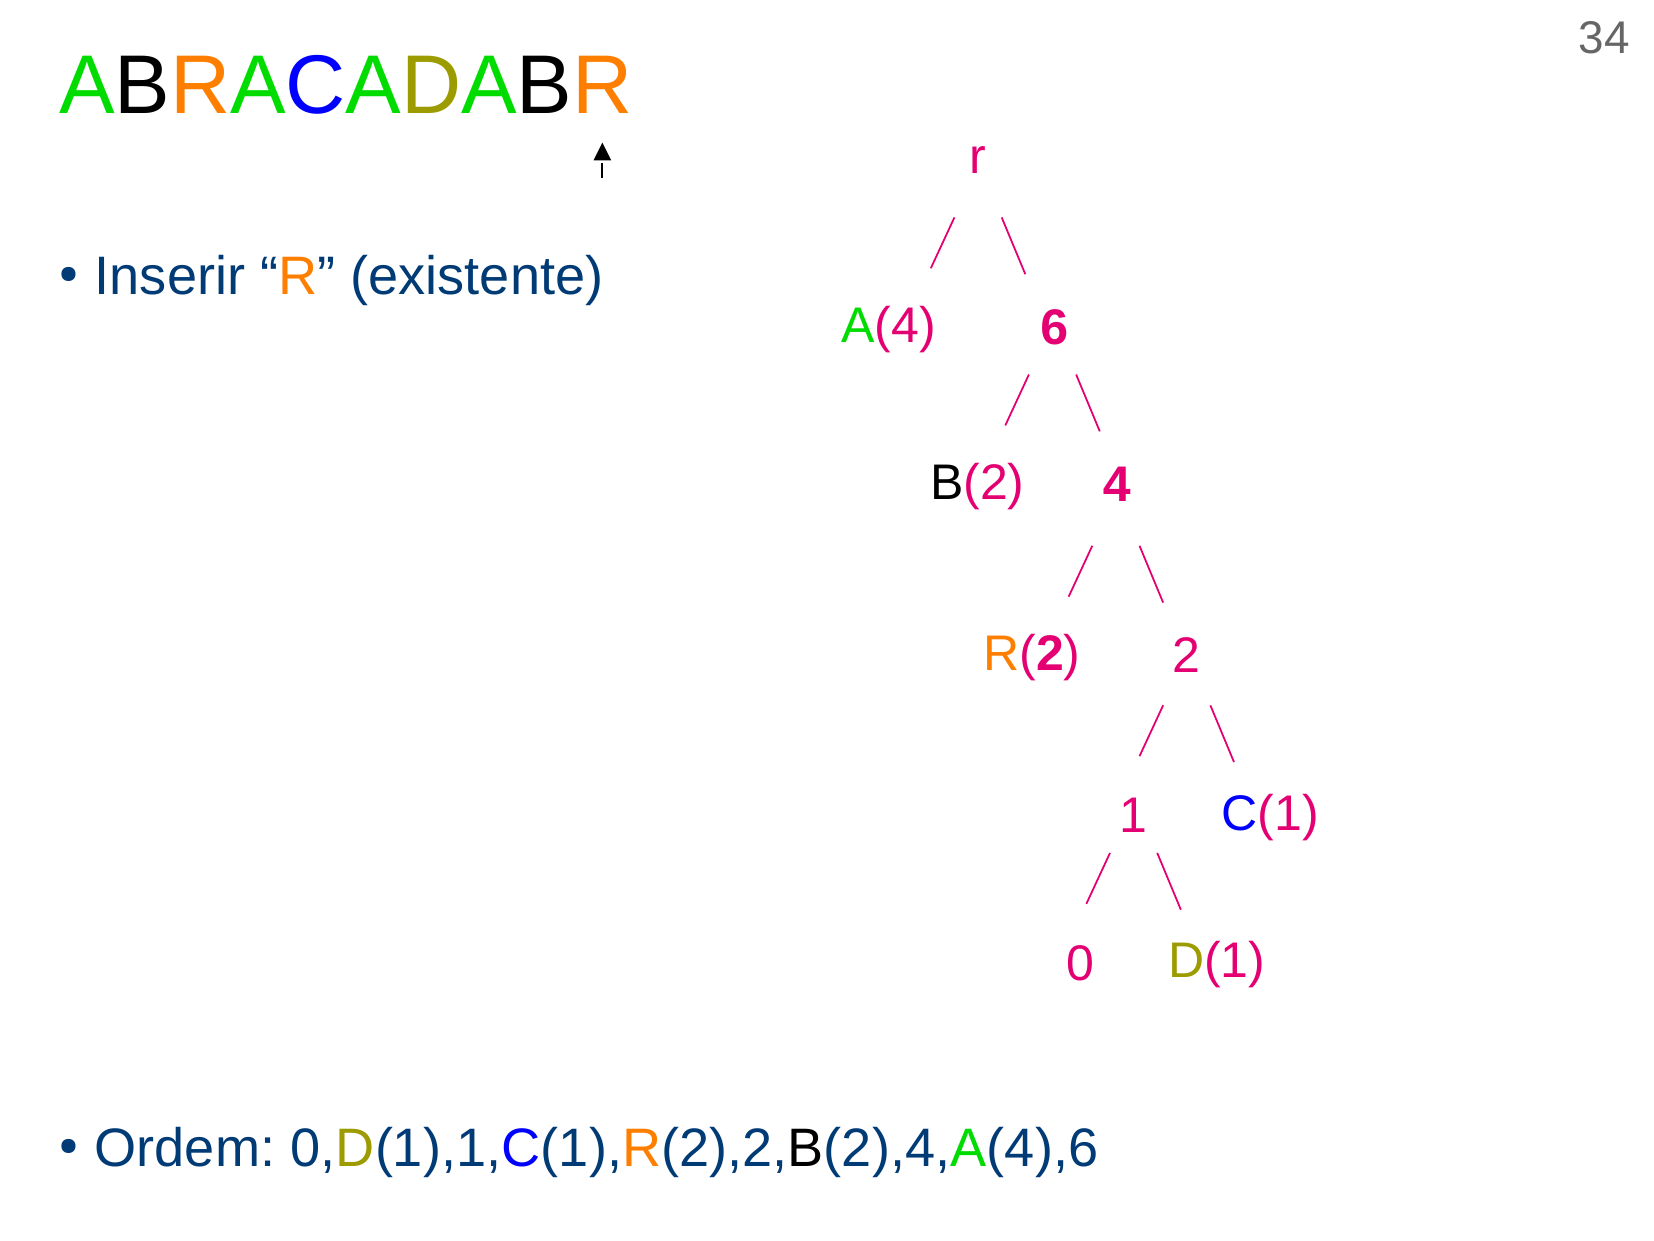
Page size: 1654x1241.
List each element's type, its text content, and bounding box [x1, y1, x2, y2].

list Inserir “R” (existente) Ordem: 0,D(1),1,C(1),R(2),2,B(2),4,A(4),6 [59, 236, 1595, 1211]
text_box B(2) [915, 446, 1066, 518]
text_box A(4) [826, 289, 987, 361]
text_box 1 [1104, 779, 1158, 851]
text_box 0 [1051, 927, 1105, 999]
text_box D(1) [1153, 925, 1317, 1010]
text_box r [955, 120, 1002, 192]
text_box 2 [1157, 620, 1211, 691]
text_box C(1) [1206, 777, 1371, 863]
title ABRACADABR [59, 29, 1595, 148]
text_box R(2) [968, 618, 1132, 703]
text_box 6 [1025, 291, 1079, 363]
text_box 4 [1088, 449, 1142, 520]
